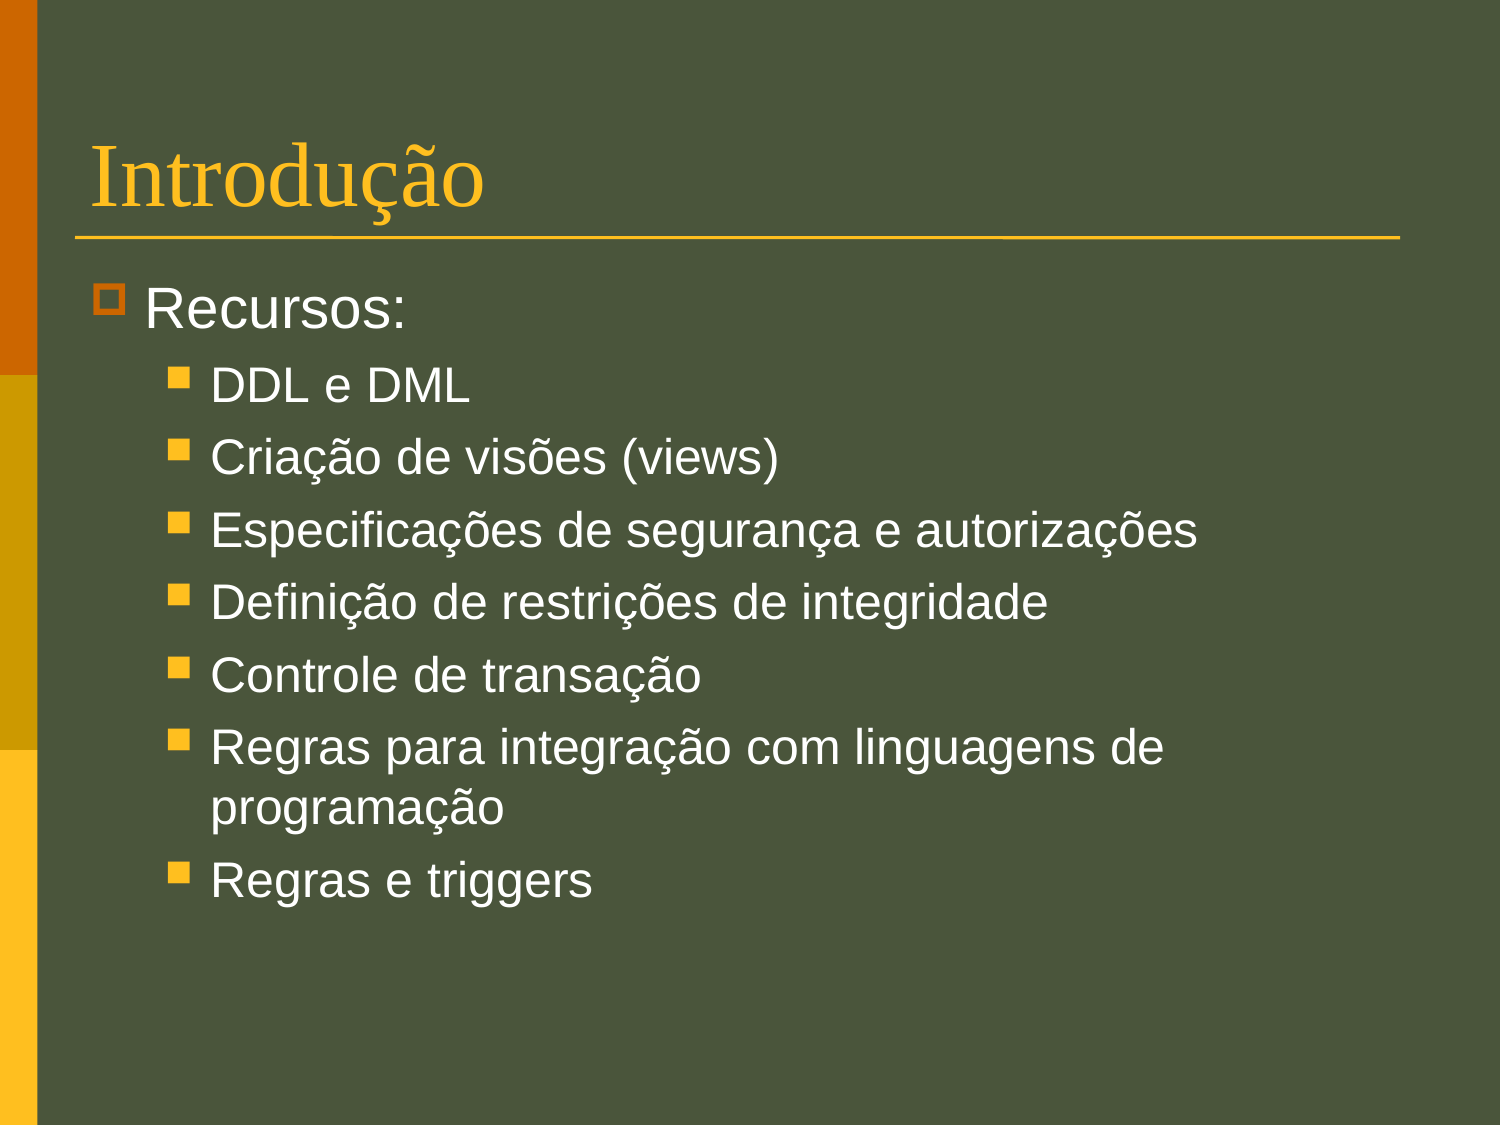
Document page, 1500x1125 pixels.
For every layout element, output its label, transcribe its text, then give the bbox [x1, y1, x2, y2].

title Introdução [75, 45, 1426, 233]
list Recursos: DDL e DML Criação de visões (views) Especificações de segurança e autorizações Definição de restrições de integridade Controle de transação Regras para integração com linguagens de programação Regras e triggers [75, 262, 1426, 1006]
